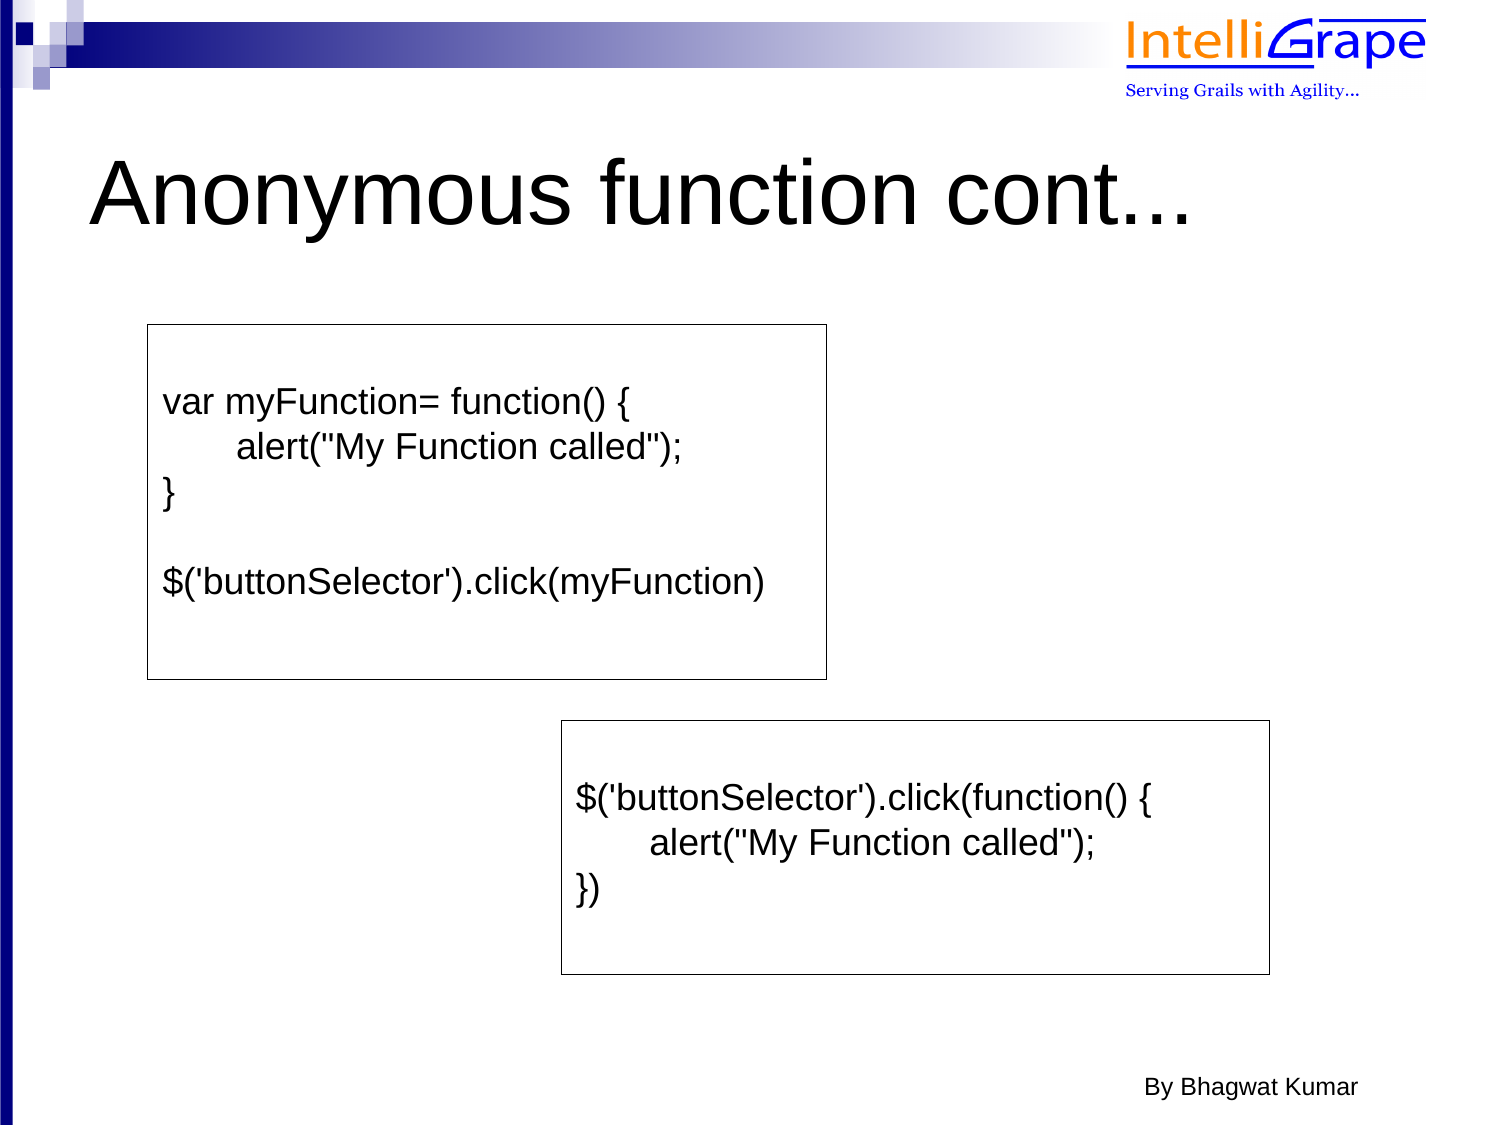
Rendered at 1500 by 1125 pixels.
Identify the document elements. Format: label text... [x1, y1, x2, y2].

picture [1125, 12, 1426, 100]
text_box $('buttonSelector').click(function() { alert("My Function called"); }) [561, 720, 1270, 975]
title Anonymous function cont... [75, 67, 1425, 308]
text_box var myFunction= function() { alert("My Function called"); } $('buttonSelector').click(myFunction) [147, 324, 827, 680]
